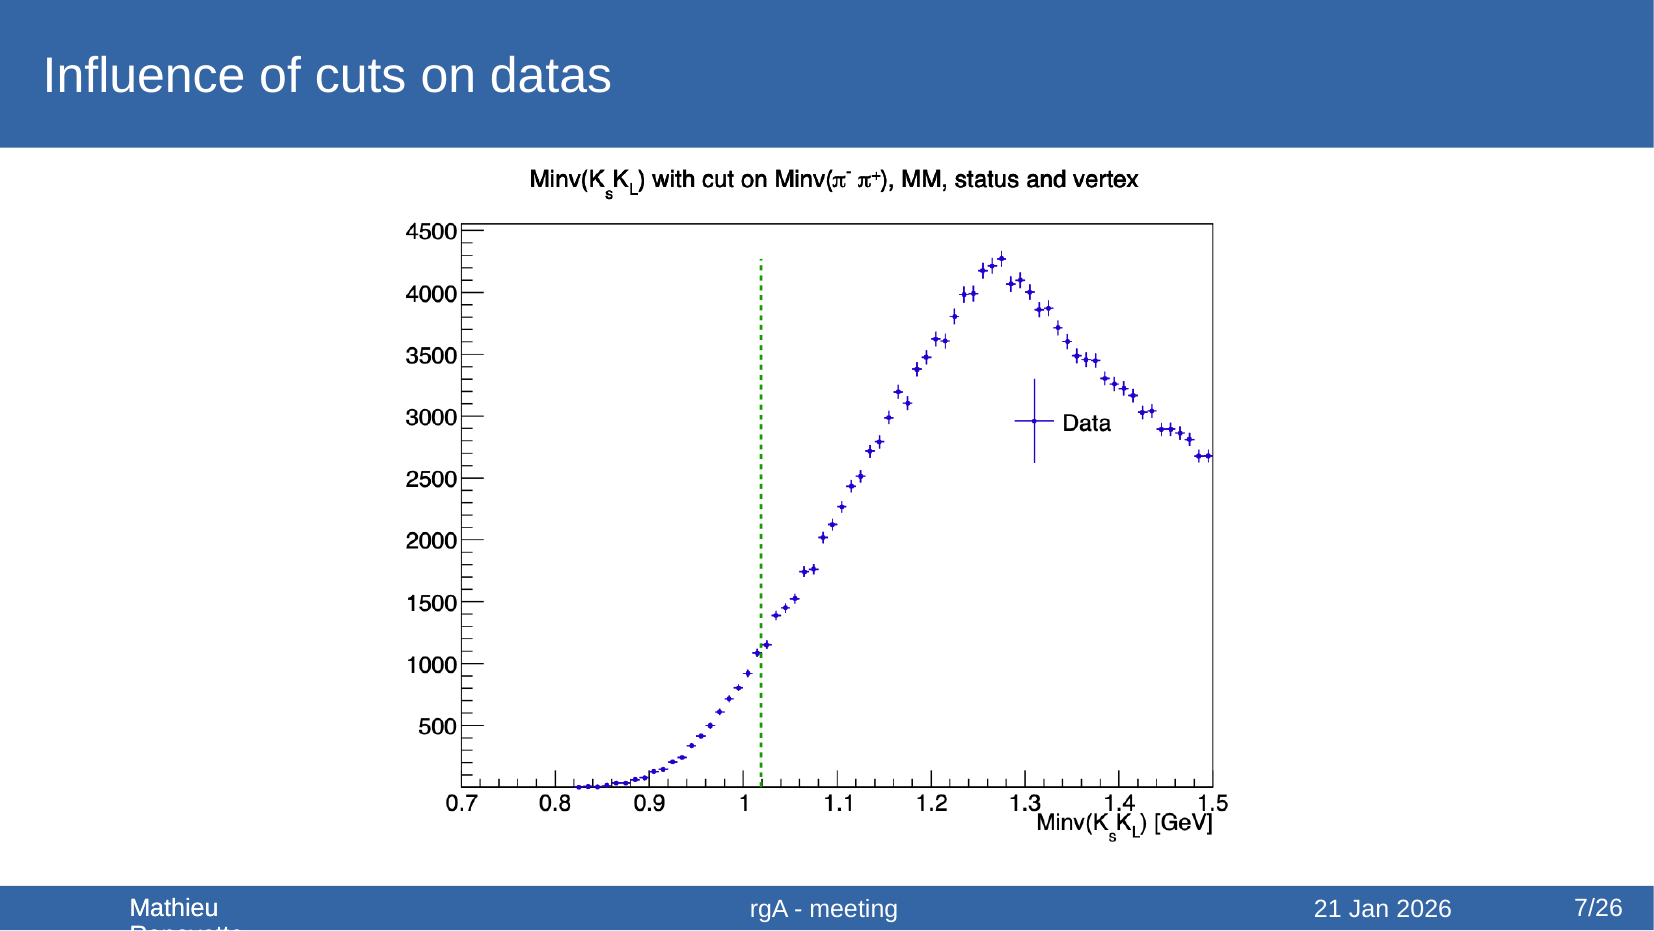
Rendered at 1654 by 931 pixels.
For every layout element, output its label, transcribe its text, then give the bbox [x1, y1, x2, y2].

text_box 7/26 [1559, 885, 1654, 930]
text_box [0, 885, 131, 931]
picture [397, 161, 1256, 850]
text_box rgA - meeting [734, 887, 953, 931]
text_box [0, 0, 1654, 148]
text_box 21 Jan 2026 [1299, 887, 1536, 931]
text_box Mathieu Ronayette [114, 885, 355, 929]
text_box [226, 885, 1654, 931]
text_box Influence of cuts on datas [27, 40, 886, 114]
